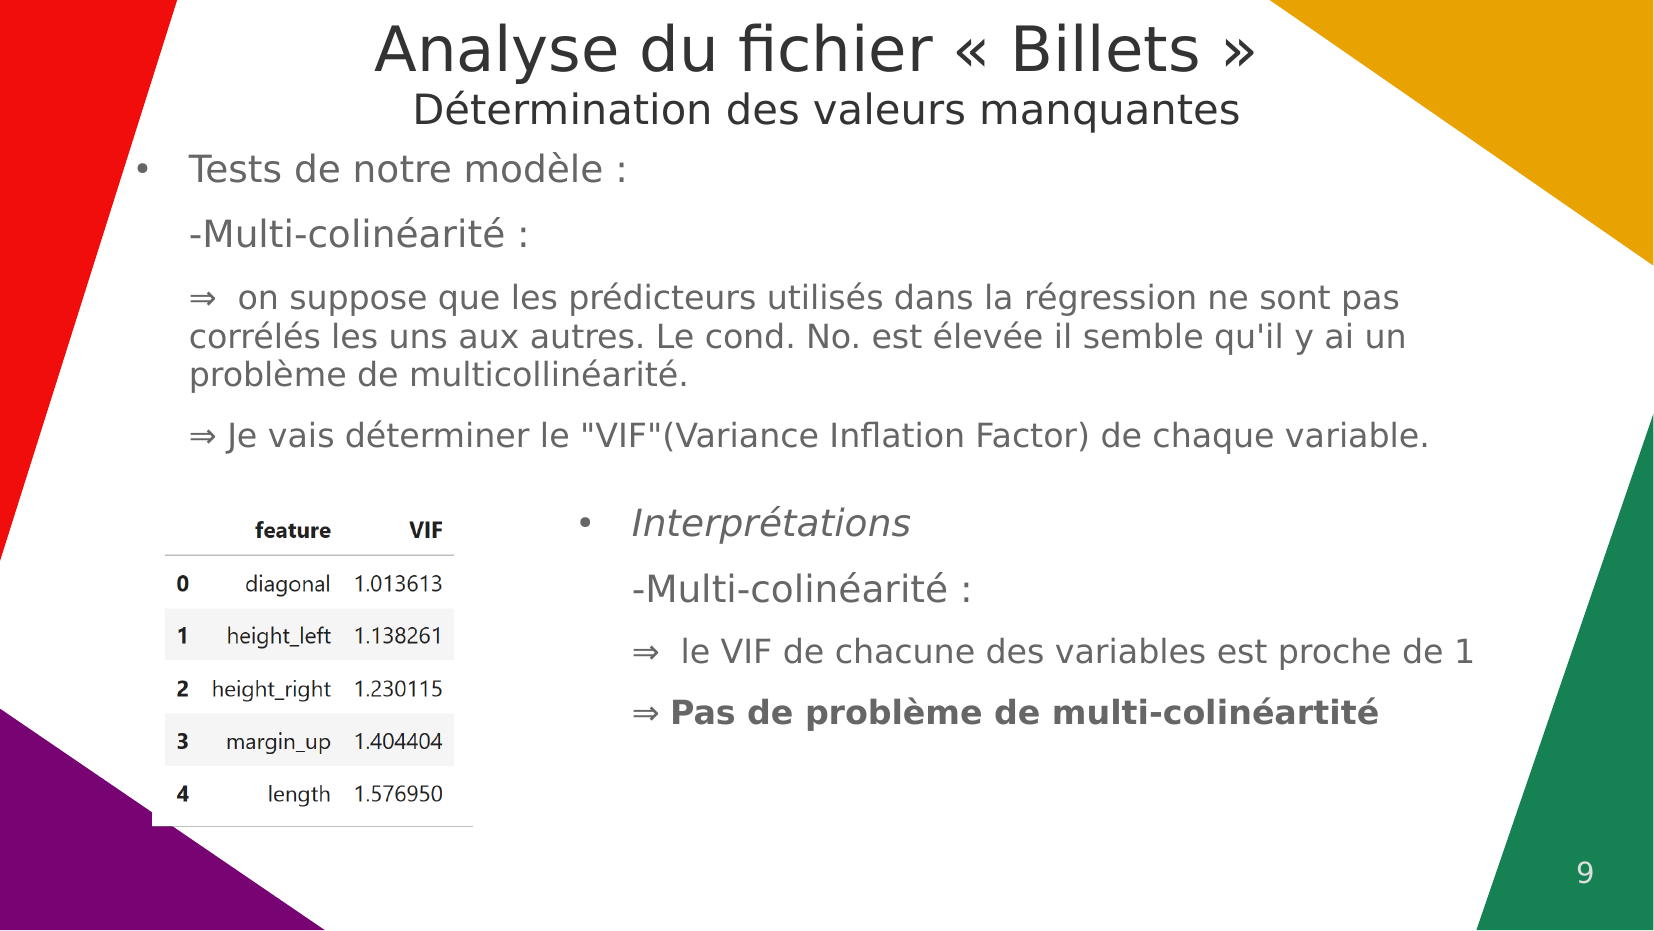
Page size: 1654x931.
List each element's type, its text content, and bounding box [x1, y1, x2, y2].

list Tests de notre modèle : -Multi-colinéarité : ⇒ on suppose que les prédicteurs utilisés dans la régression ne sont pas corrélés les uns aux autres. Le cond. No. est élevée il semble qu'il y ai un problème de multicollinéarité. ⇒ Je vais déterminer le "VIF"(Variance Inflation Factor) de chaque variable. [118, 147, 1536, 473]
picture [152, 508, 473, 827]
list Interprétations -Multi-colinéarité : ⇒ le VIF de chacune des variables est proche de 1 ⇒ Pas de problème de multi-colinéartité [561, 501, 1595, 827]
title Analyse du fichier « Billets » Détermination des valeurs manquantes [118, 0, 1536, 147]
